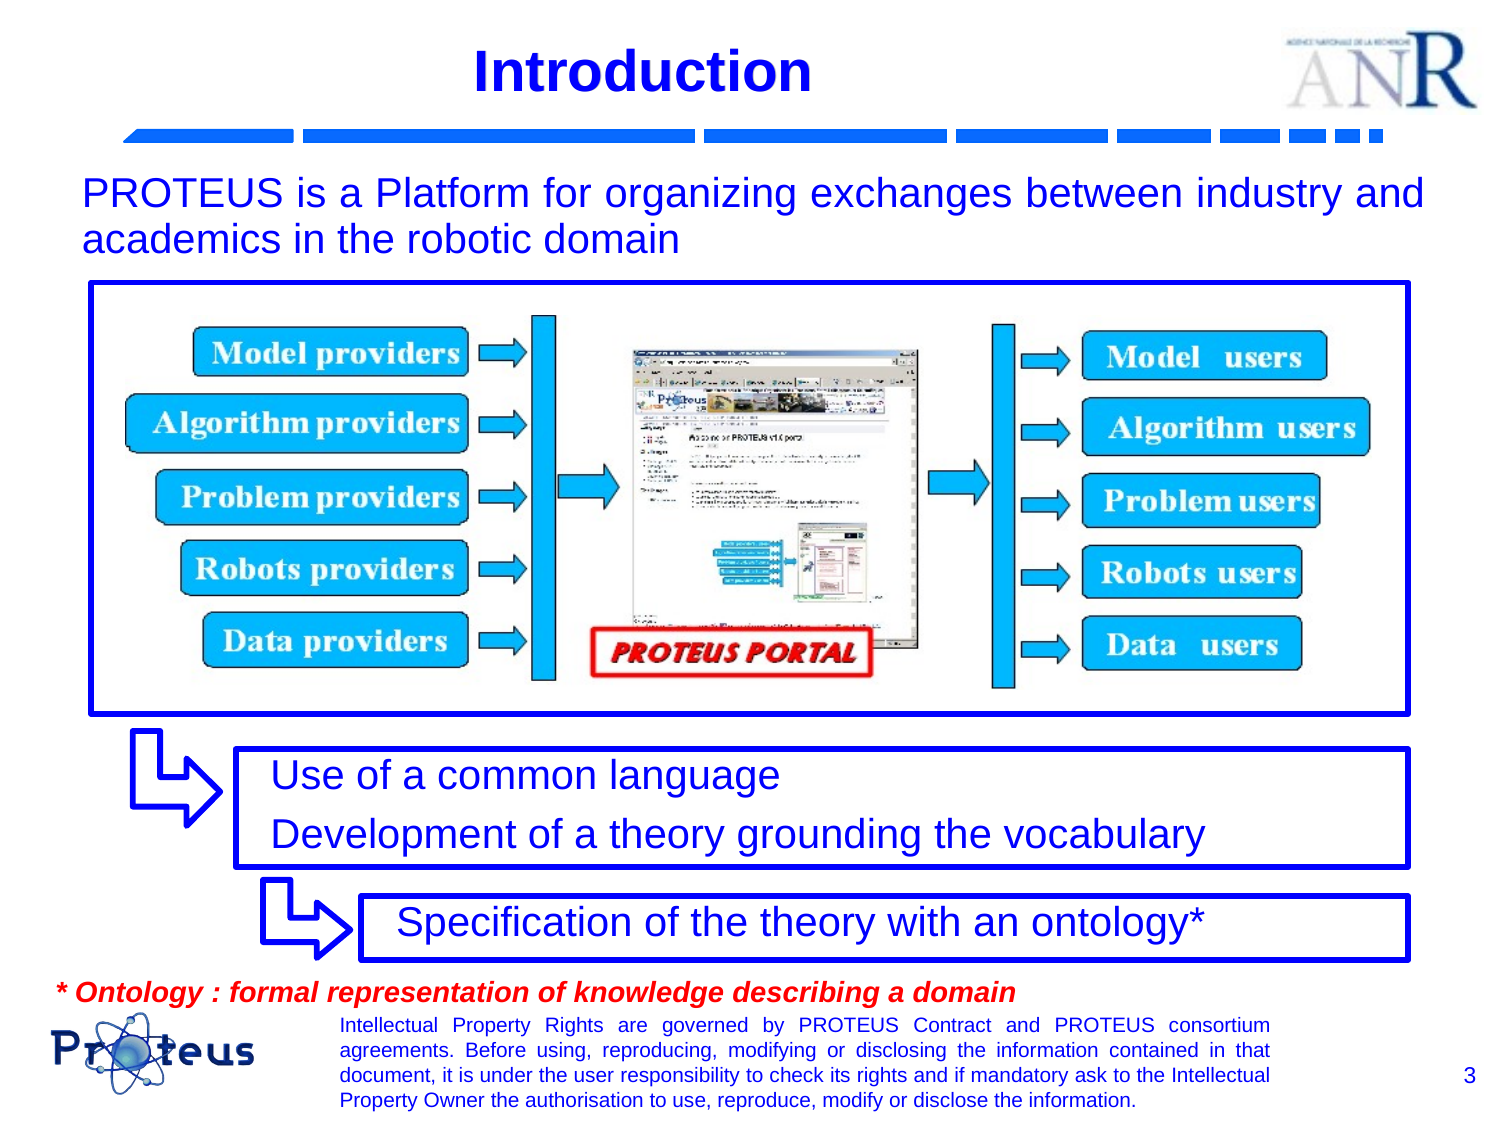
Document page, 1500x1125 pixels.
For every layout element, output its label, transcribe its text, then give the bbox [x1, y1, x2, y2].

picture [125, 315, 1372, 690]
list Use of a common language Development of a theory grounding the vocabulary [235, 749, 1409, 867]
list Specification of the theory with an ontology* [361, 896, 1409, 960]
title Introduction [23, 11, 1264, 130]
text_box * Ontology : formal representation of knowledge describing a domain [55, 976, 1396, 1011]
picture [35, 1003, 272, 1101]
list PROTEUS is a Platform for organizing exchanges between industry and academics in the robotic domain [81, 169, 1427, 272]
picture [1281, 27, 1484, 115]
